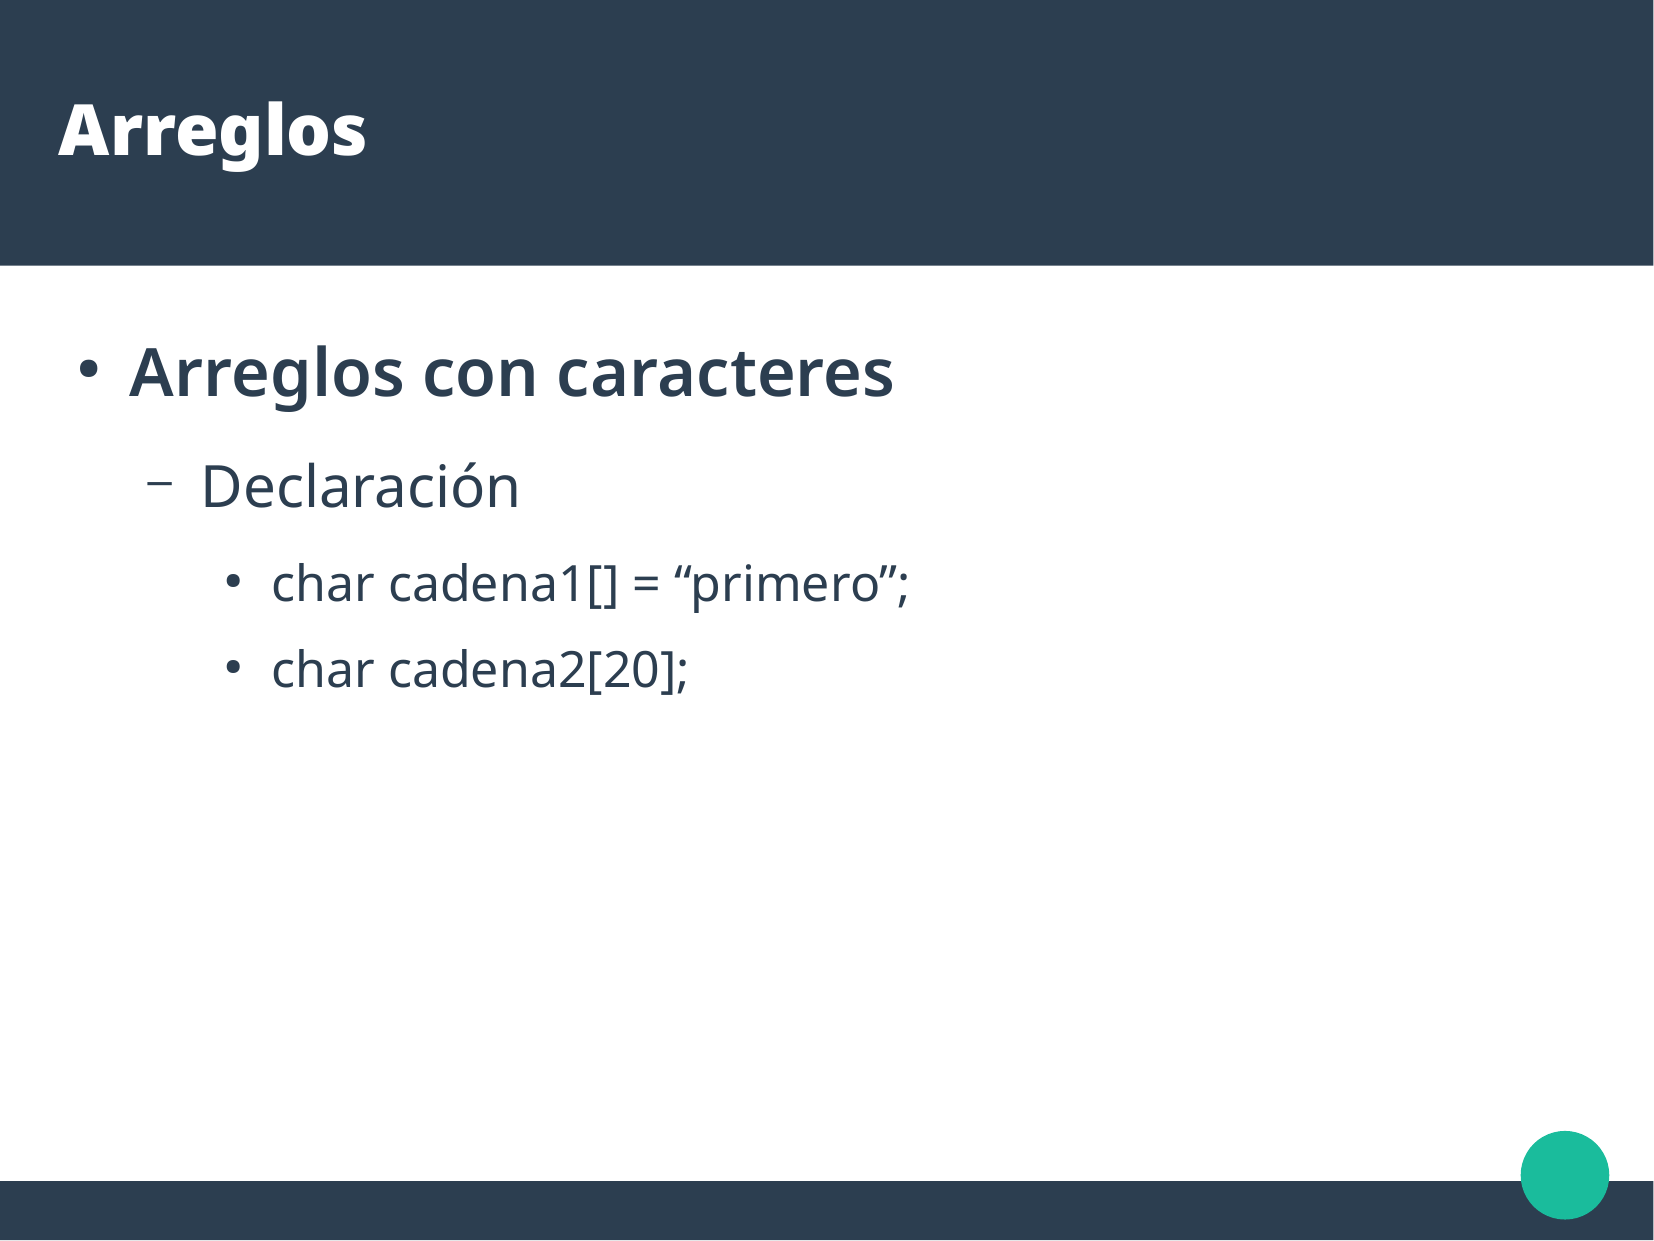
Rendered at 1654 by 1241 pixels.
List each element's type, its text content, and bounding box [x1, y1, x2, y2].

title Arreglos [59, 49, 1595, 207]
list Arreglos con caracteres Declaración char cadena1[] = “primero”; char cadena2[20]; [59, 324, 1595, 1152]
